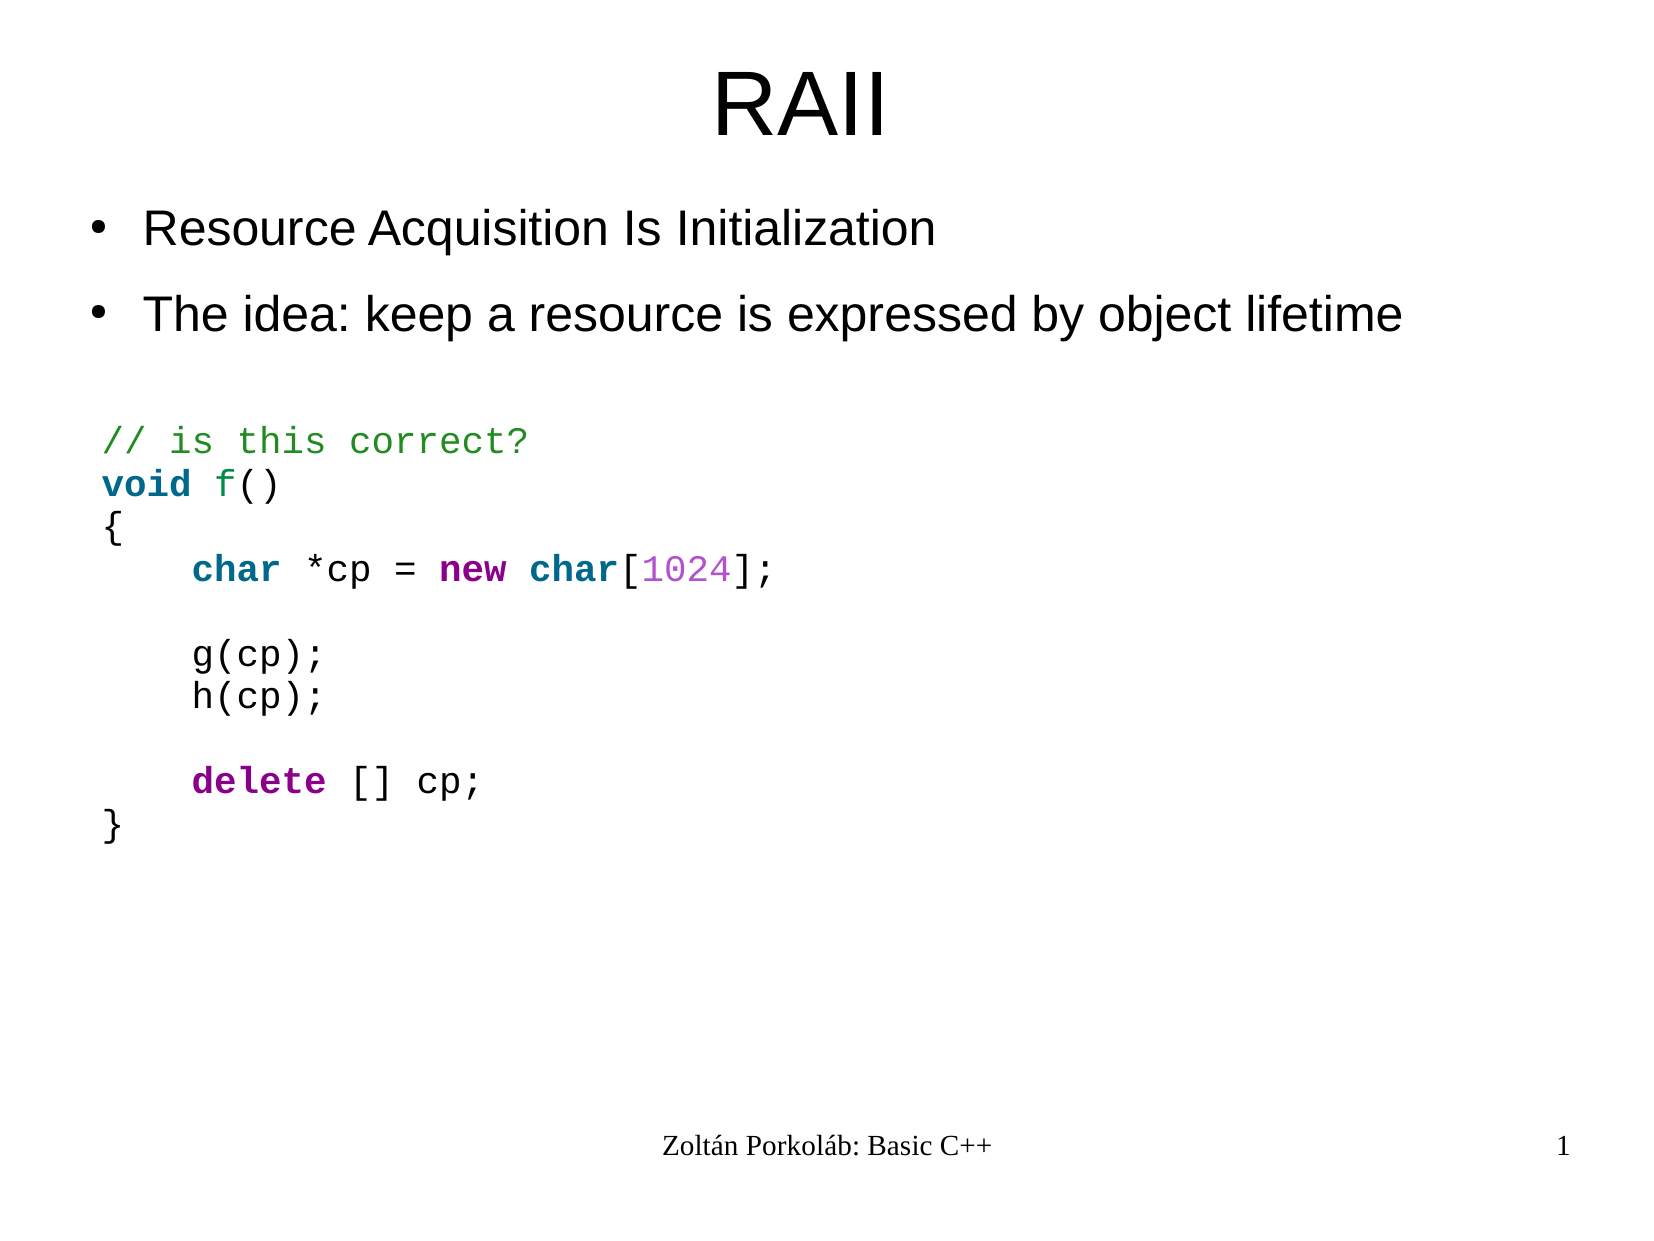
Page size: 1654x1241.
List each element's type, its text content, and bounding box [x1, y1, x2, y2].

text_box // is this correct? void f() { char *cp = new char[1024]; g(cp); h(cp); delete [] cp; } [86, 414, 1651, 943]
list Resource Acquisition Is Initialization The idea: keep a resource is expressed by object lifetime [71, 119, 1606, 346]
title RAII [56, 0, 1546, 208]
